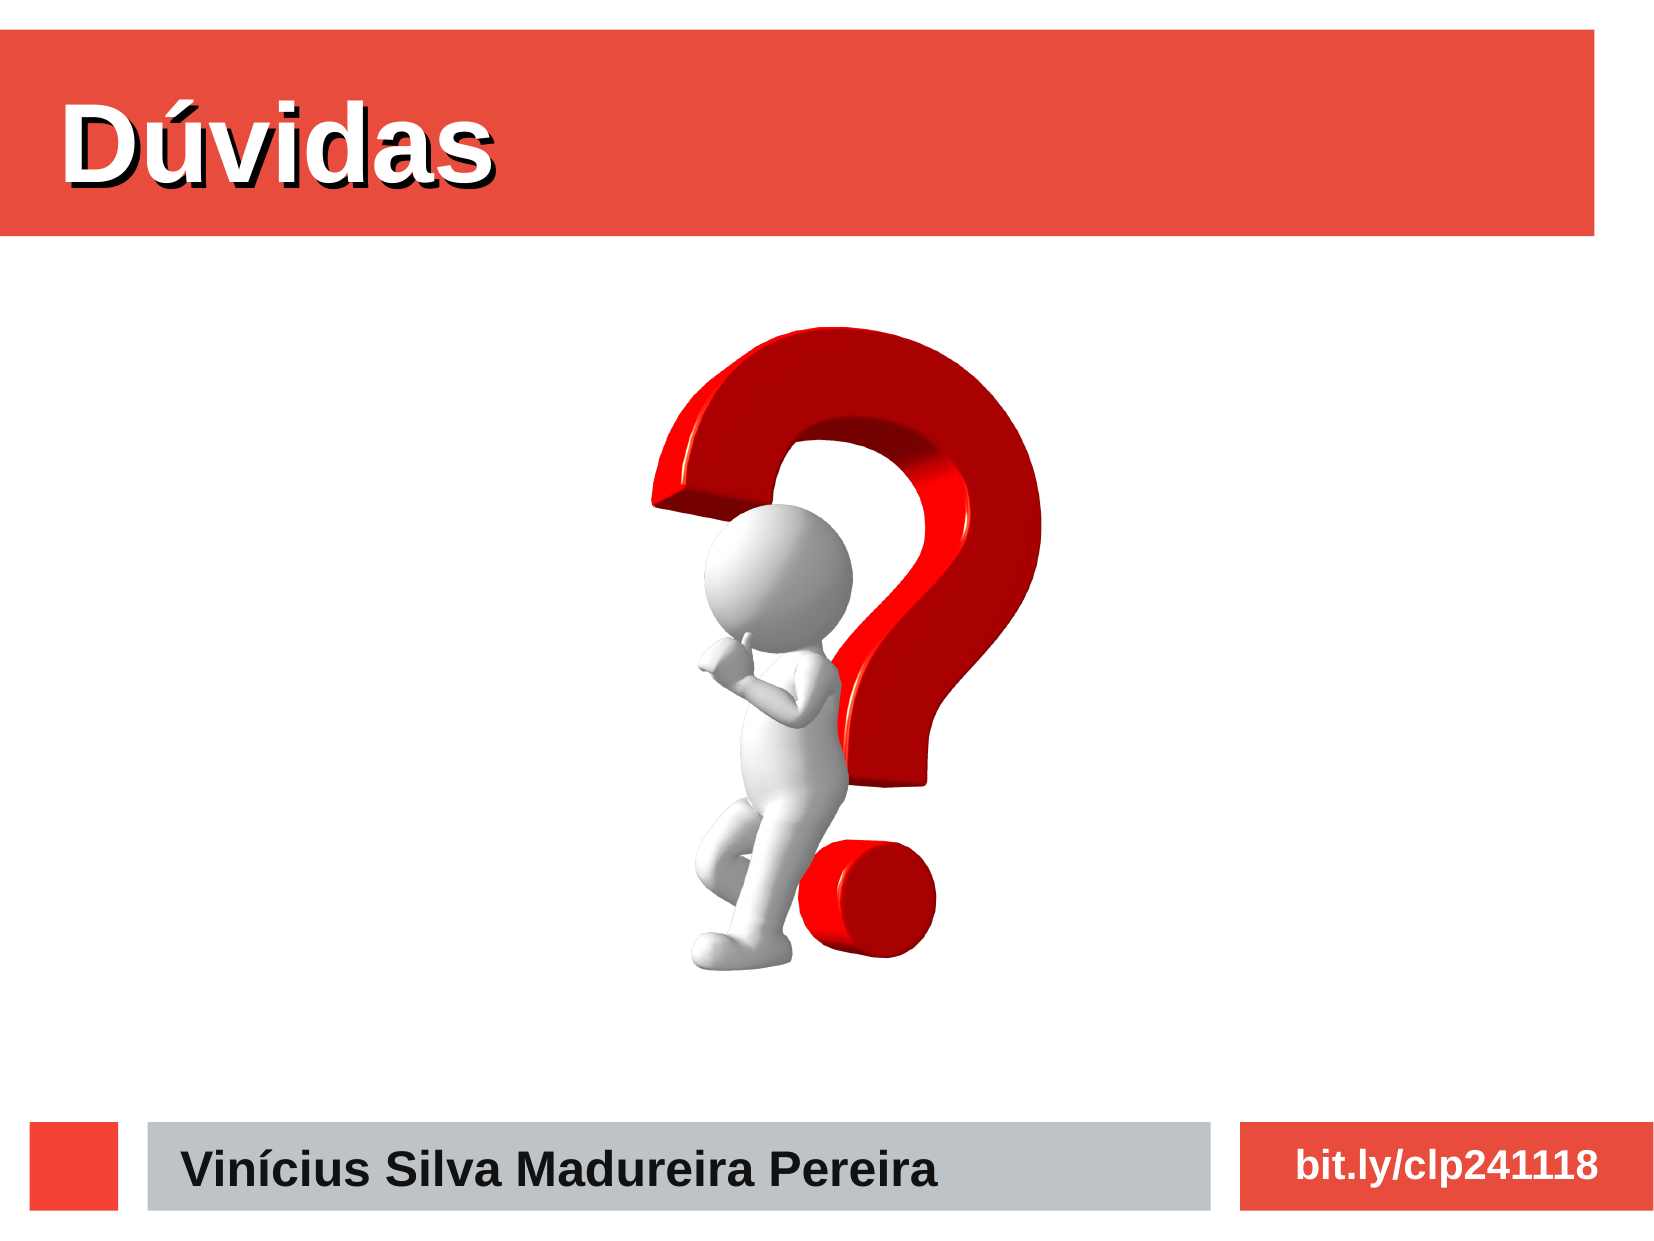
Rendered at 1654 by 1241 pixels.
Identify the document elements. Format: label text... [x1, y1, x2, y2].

text_box bit.ly/clp241118 [1228, 1133, 1654, 1205]
text_box Vinícius Silva Madureira Pereira [165, 1133, 1170, 1205]
title Dúvidas [59, 59, 1595, 207]
picture [494, 315, 1159, 981]
